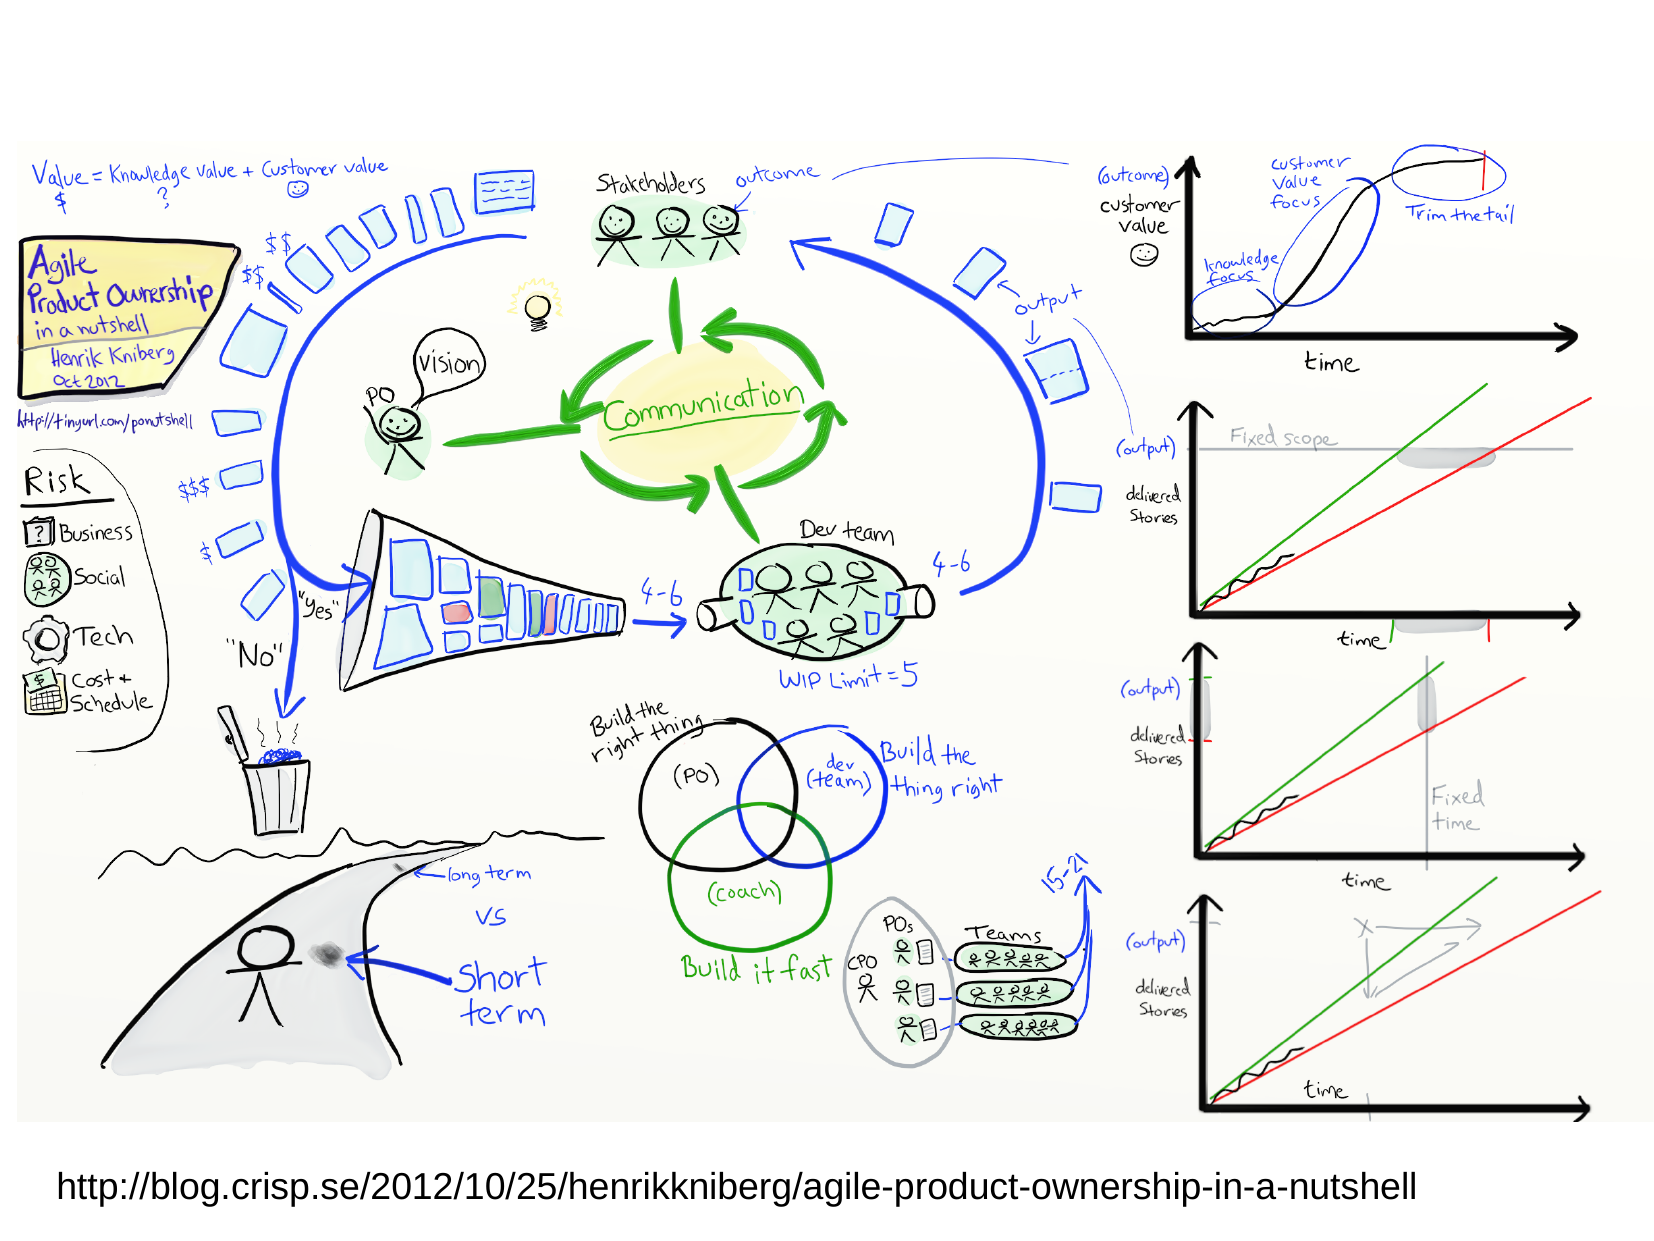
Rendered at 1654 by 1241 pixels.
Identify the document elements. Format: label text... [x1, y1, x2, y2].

text_box http://blog.crisp.se/2012/10/25/henrikkniberg/agile-product-ownership-in-a-nutshell [41, 1157, 1465, 1215]
picture [17, 141, 1654, 1123]
